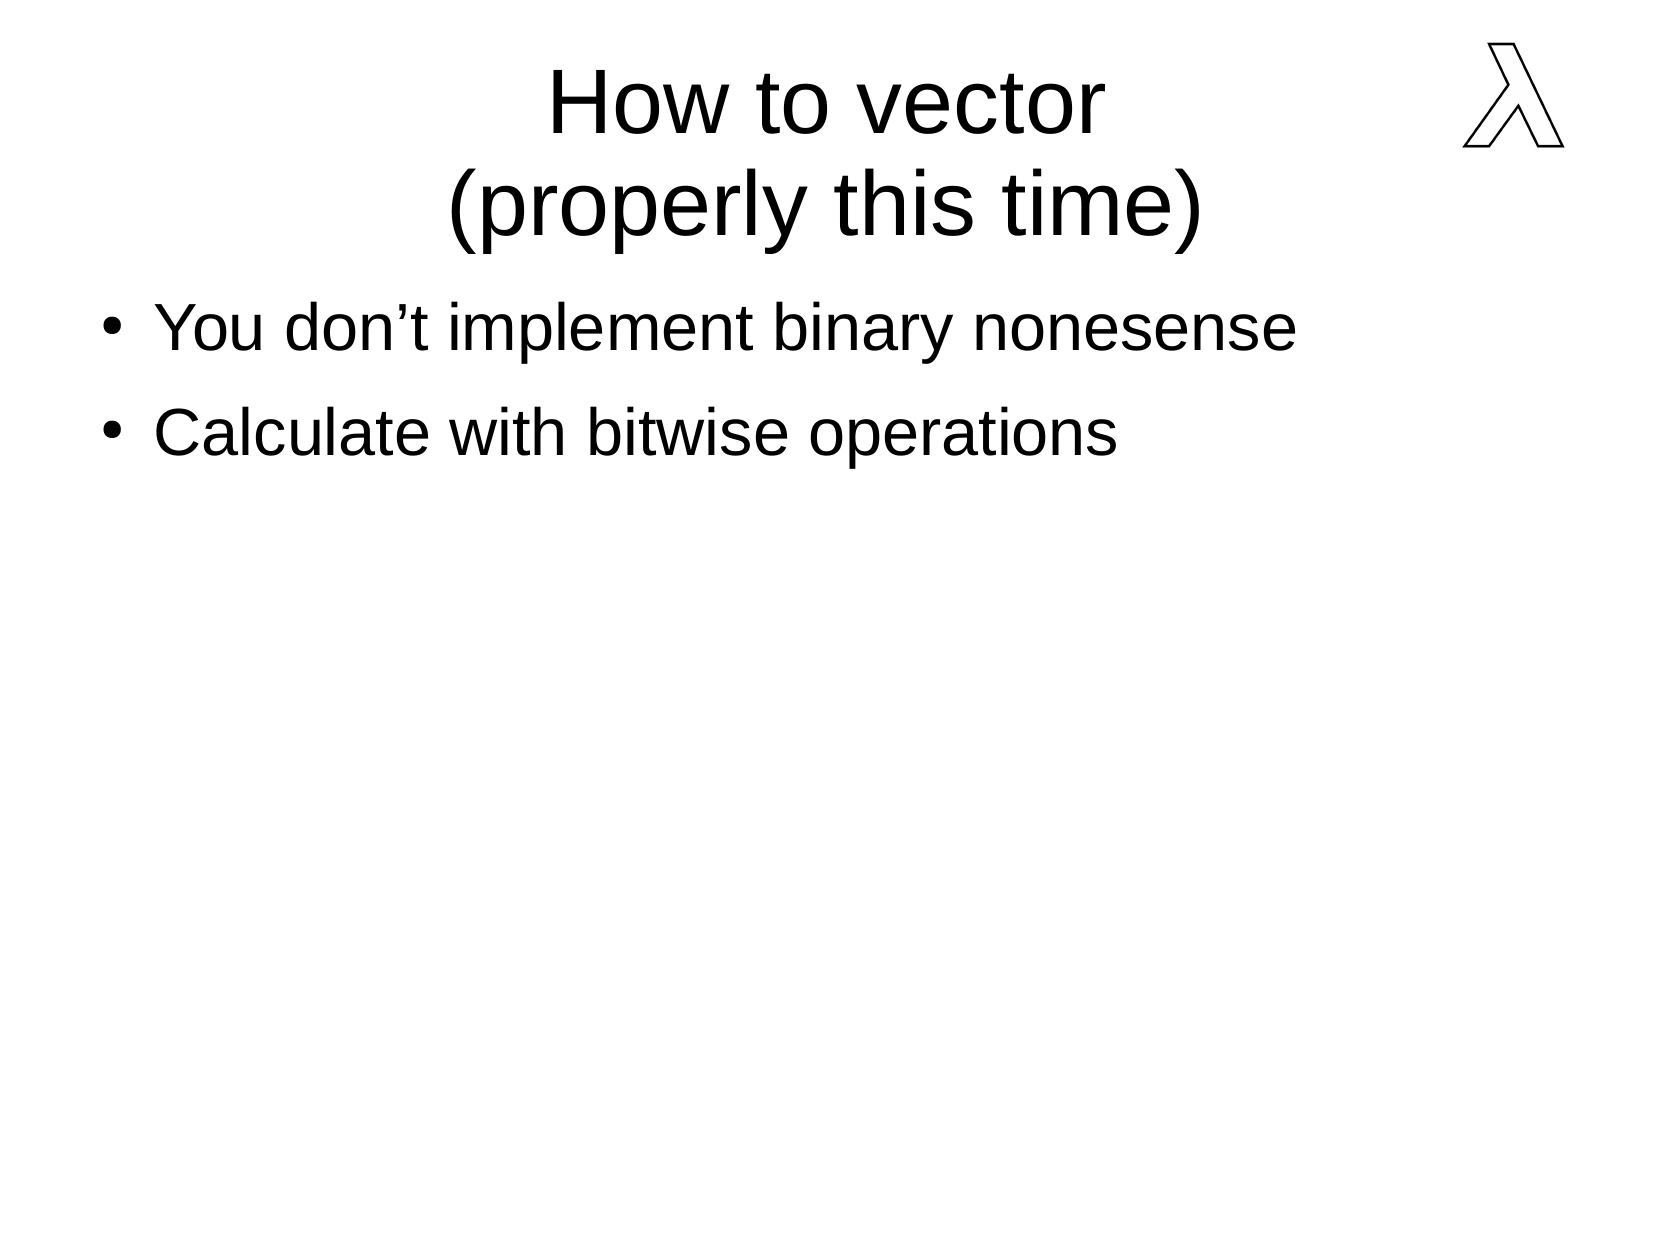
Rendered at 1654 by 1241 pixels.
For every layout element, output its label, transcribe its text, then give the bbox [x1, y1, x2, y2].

list You don’t implement binary nonesense Calculate with bitwise operations [82, 290, 1571, 1010]
title How to vector (properly this time) [82, 49, 1571, 257]
picture [1440, 40, 1587, 151]
